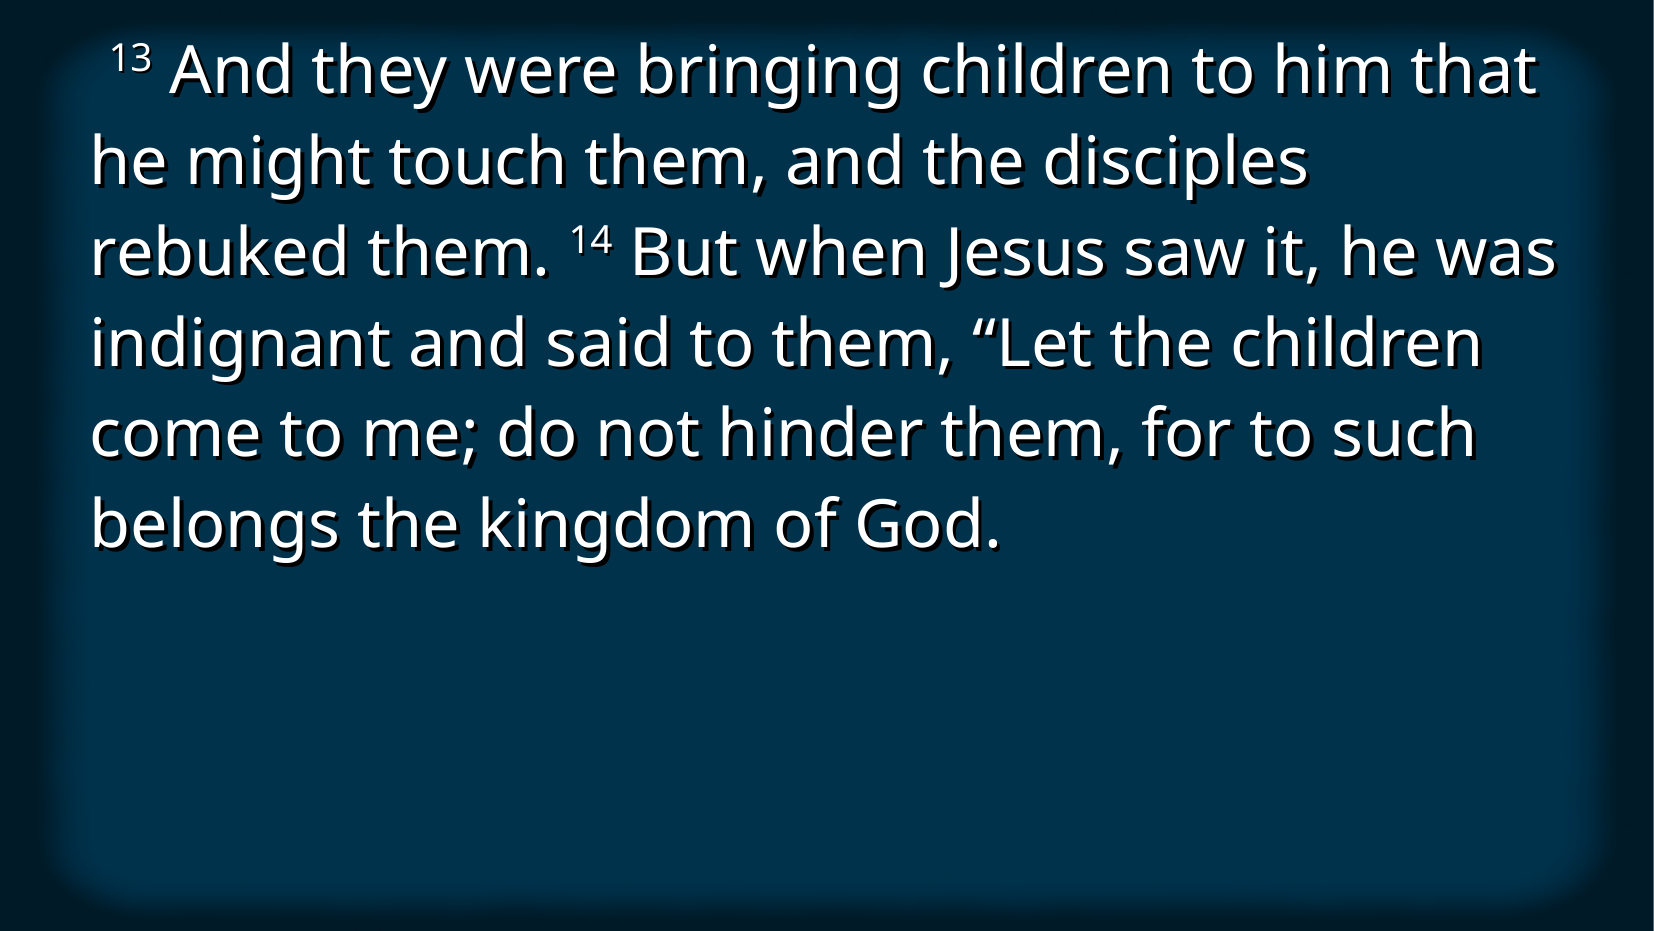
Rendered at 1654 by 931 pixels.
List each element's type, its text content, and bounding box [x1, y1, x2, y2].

text_box 13 And they were bringing children to him that he might touch them, and the disciples rebuked them. 14 But when Jesus saw it, he was indignant and said to them, “Let the children come to me; do not hinder them, for to such belongs the kingdom of God. [75, 15, 1576, 563]
picture [0, 0, 1654, 931]
